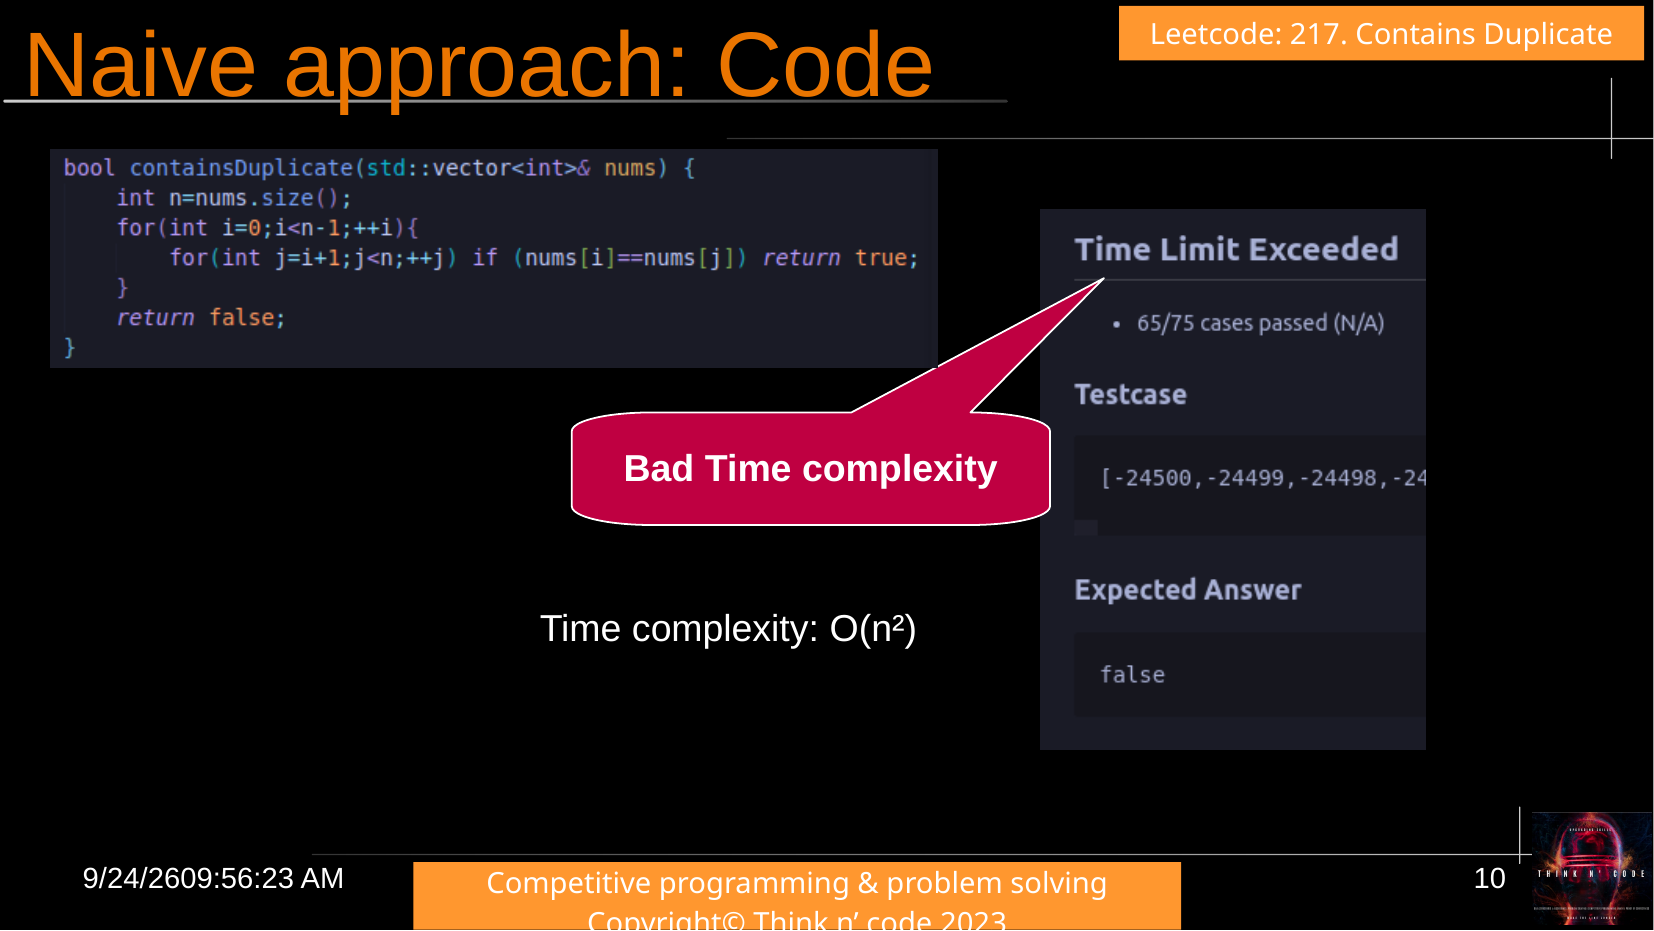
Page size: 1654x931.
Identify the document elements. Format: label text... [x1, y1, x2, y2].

title Naive approach: Code [23, 11, 1589, 119]
picture [1532, 812, 1652, 925]
text_box Time complexity: O(n²) [525, 600, 976, 657]
text_box Bad Time complexity [571, 278, 1104, 526]
picture [1040, 209, 1426, 751]
picture [50, 149, 938, 368]
